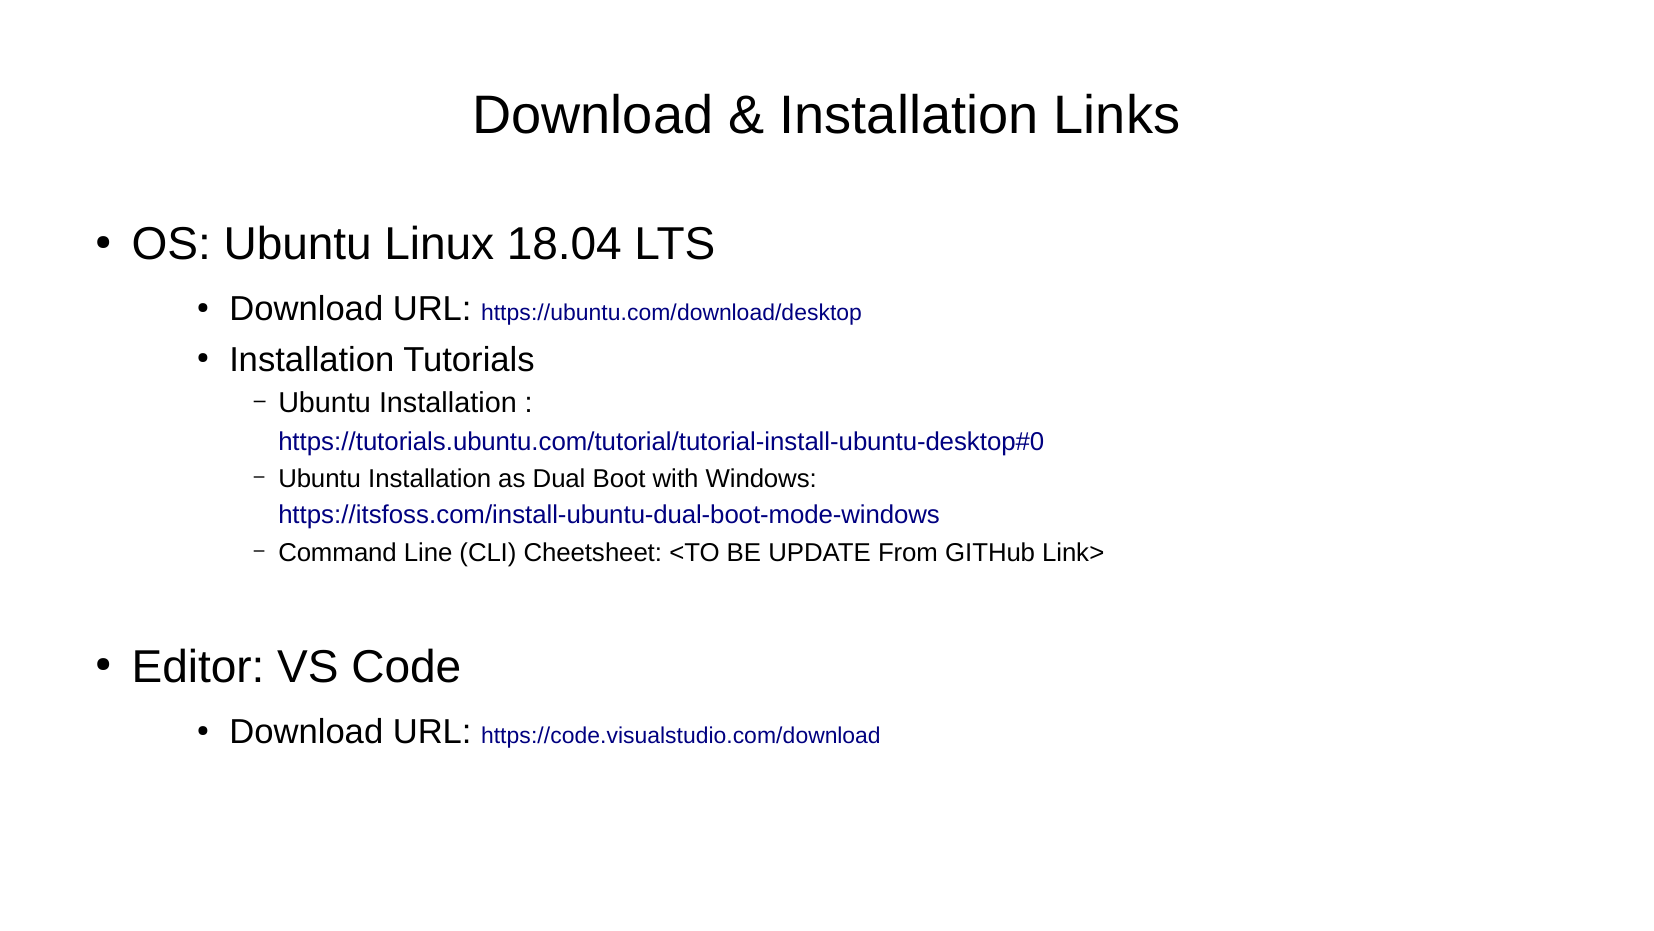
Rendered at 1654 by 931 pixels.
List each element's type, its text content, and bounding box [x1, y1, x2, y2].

list OS: Ubuntu Linux 18.04 LTS Download URL: https://ubuntu.com/download/desktop Installation Tutorials Ubuntu Installation : https://tutorials.ubuntu.com/tutorial/tutorial-install-ubuntu-desktop#0 Ubuntu Installation as Dual Boot with Windows: https://itsfoss.com/install-ubuntu-dual-boot-mode-windows Command Line (CLI) Cheetsheet: <TO BE UPDATE From GITHub Link> Editor: VS Code Download URL: https://code.visualstudio.com/download [82, 217, 1571, 758]
title Download & Installation Links [82, 12, 1571, 217]
